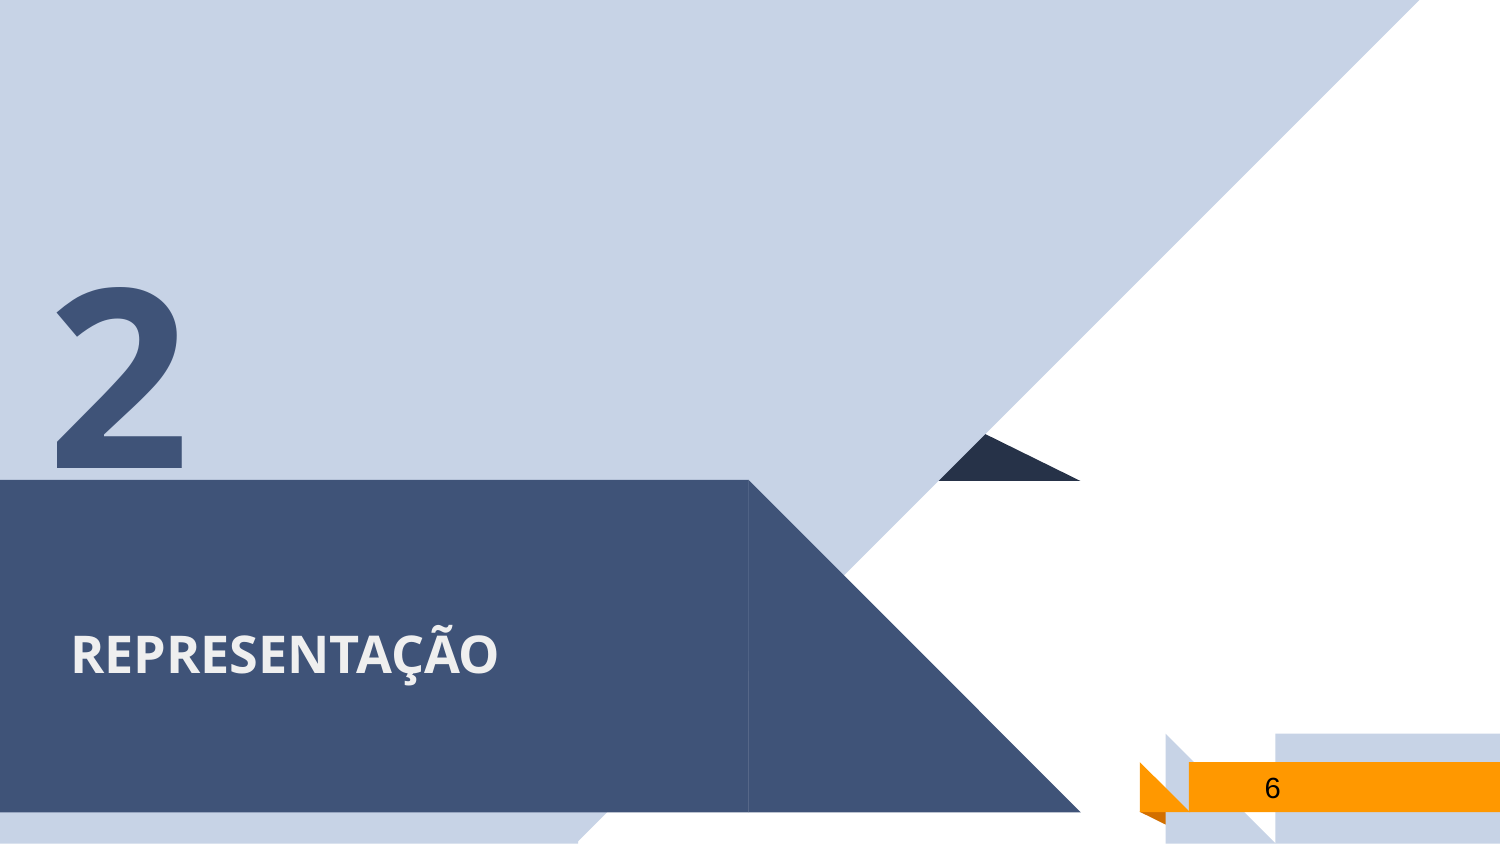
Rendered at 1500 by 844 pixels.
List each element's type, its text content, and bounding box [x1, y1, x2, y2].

subtitle REPRESENTAÇÃO [55, 606, 728, 735]
slide_number <number> [1249, 760, 1494, 813]
title 2 [32, 343, 705, 534]
